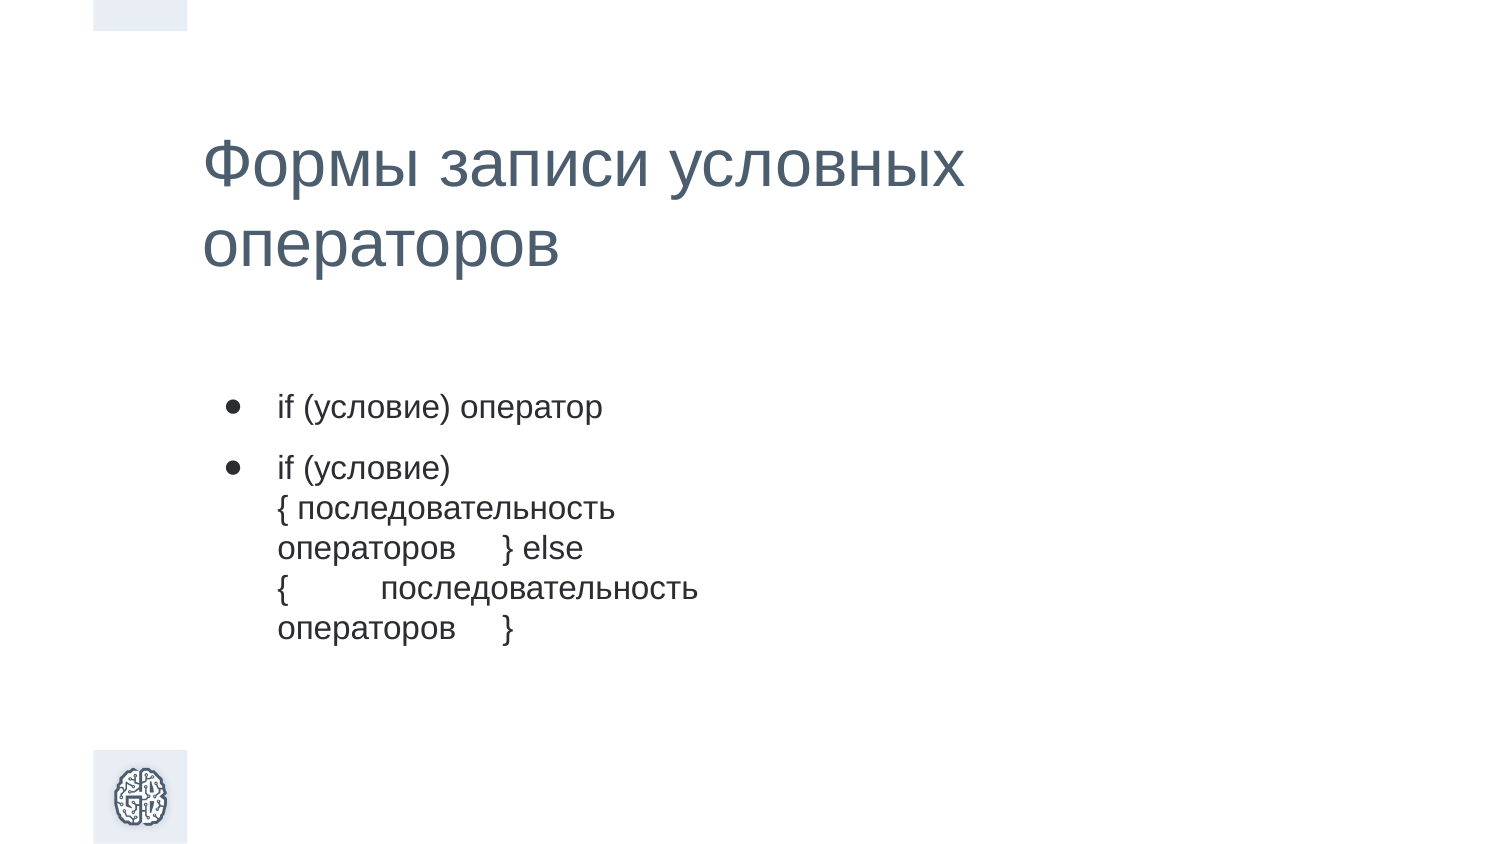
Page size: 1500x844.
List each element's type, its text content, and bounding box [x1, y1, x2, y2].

text_box Формы записи условных операторов [187, 93, 1312, 306]
picture [106, 760, 175, 834]
text_box if (условие) оператор if (условие) { последовательность операторов } else { последовательность операторов } [187, 334, 798, 697]
